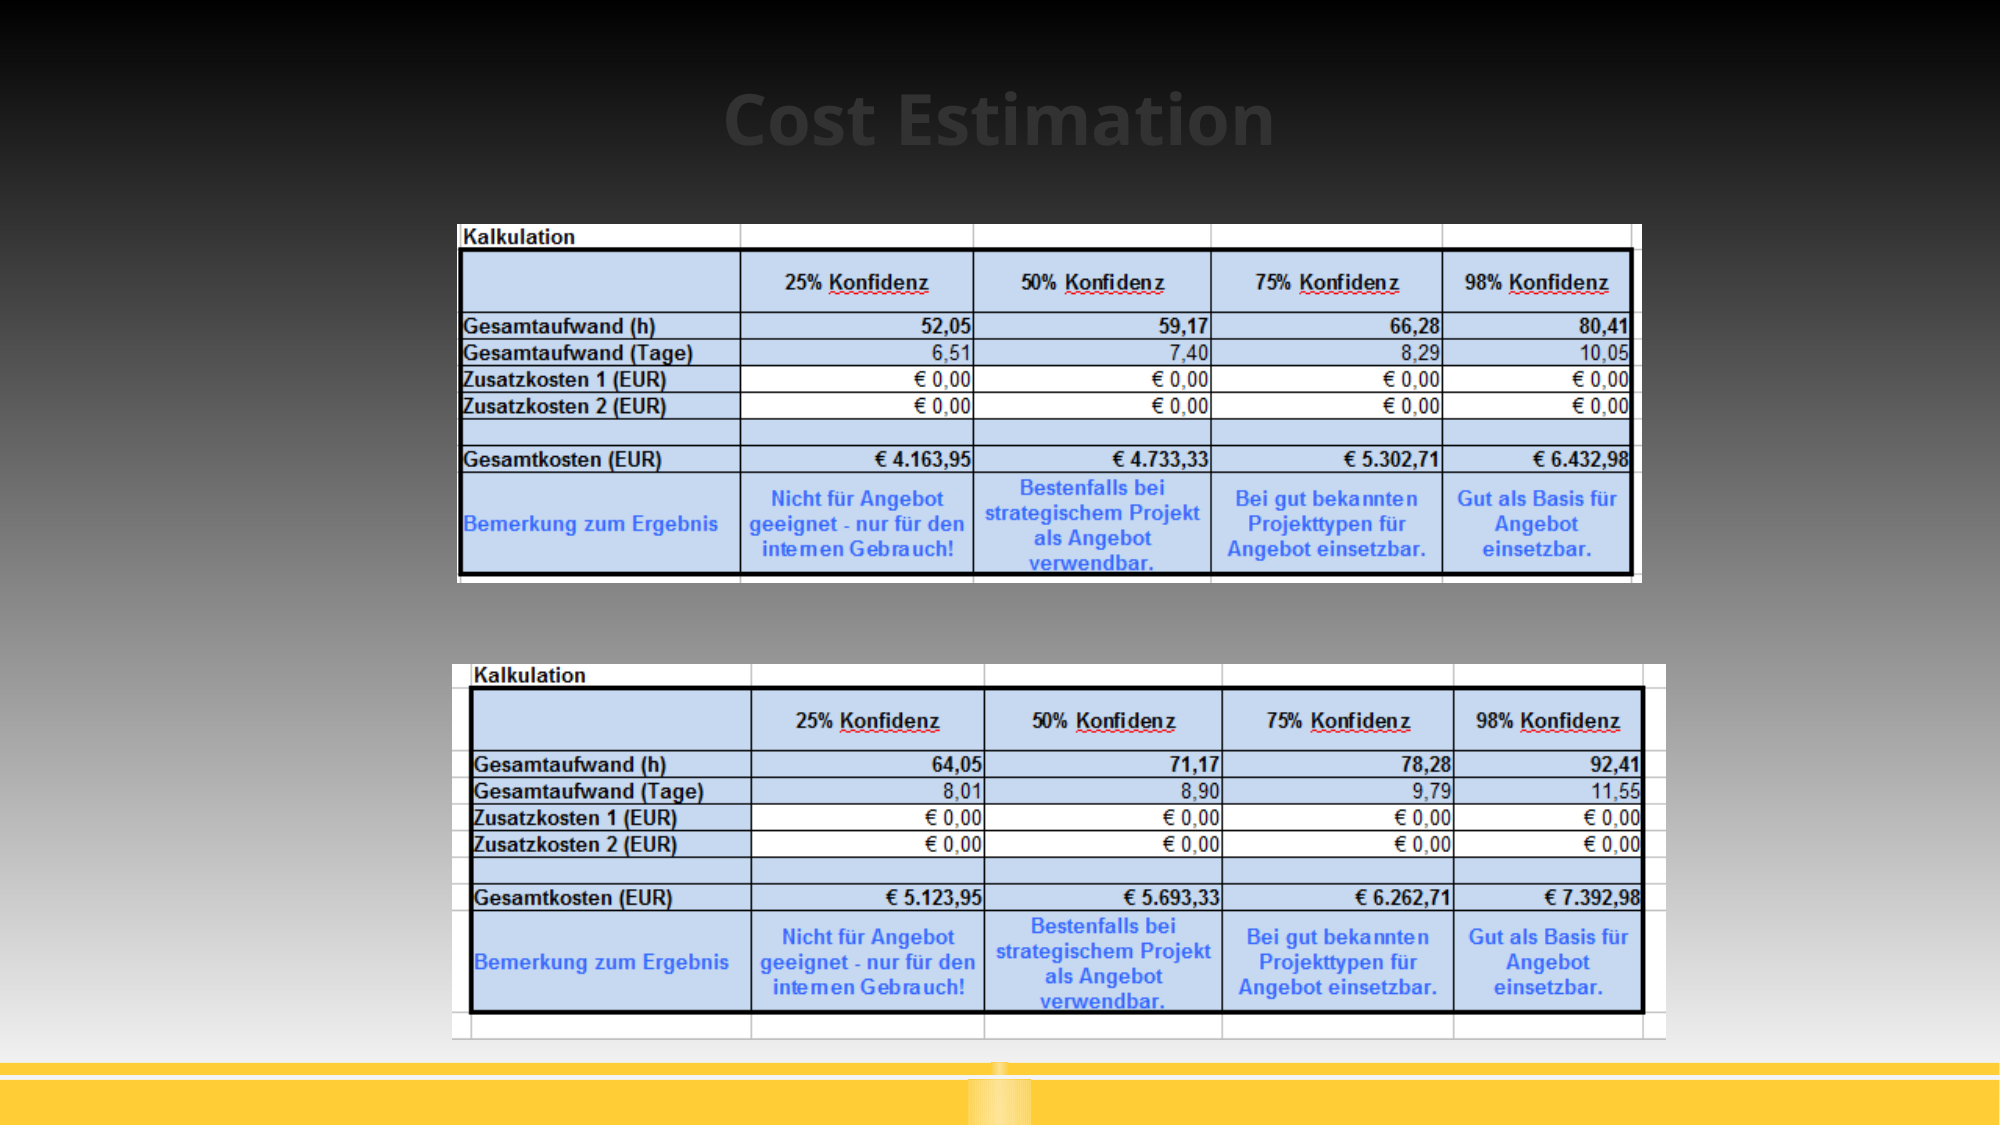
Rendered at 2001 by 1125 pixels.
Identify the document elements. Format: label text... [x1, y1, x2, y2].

picture [457, 224, 1642, 583]
title Cost Estimation [219, 76, 1780, 279]
picture [452, 664, 1666, 1040]
